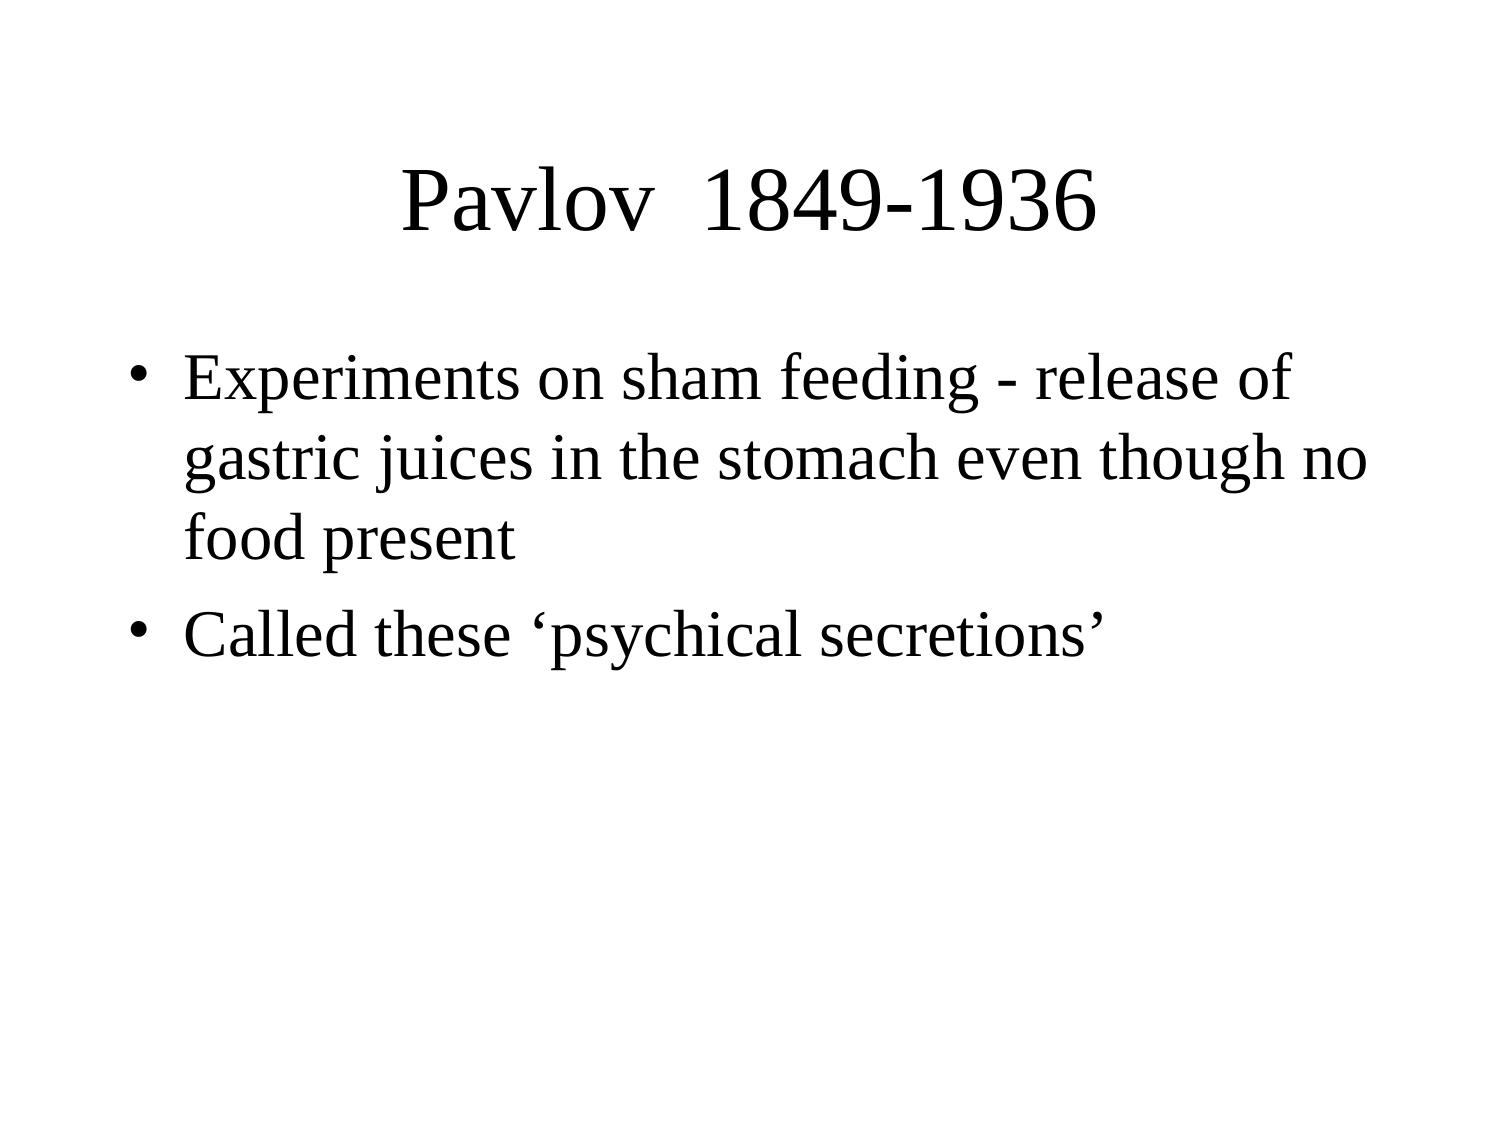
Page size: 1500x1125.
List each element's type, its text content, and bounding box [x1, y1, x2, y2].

title Pavlov 1849-1936 [112, 99, 1388, 288]
list Experiments on sham feeding - release of gastric juices in the stomach even though no food present Called these ‘psychical secretions’ [112, 324, 1388, 1000]
